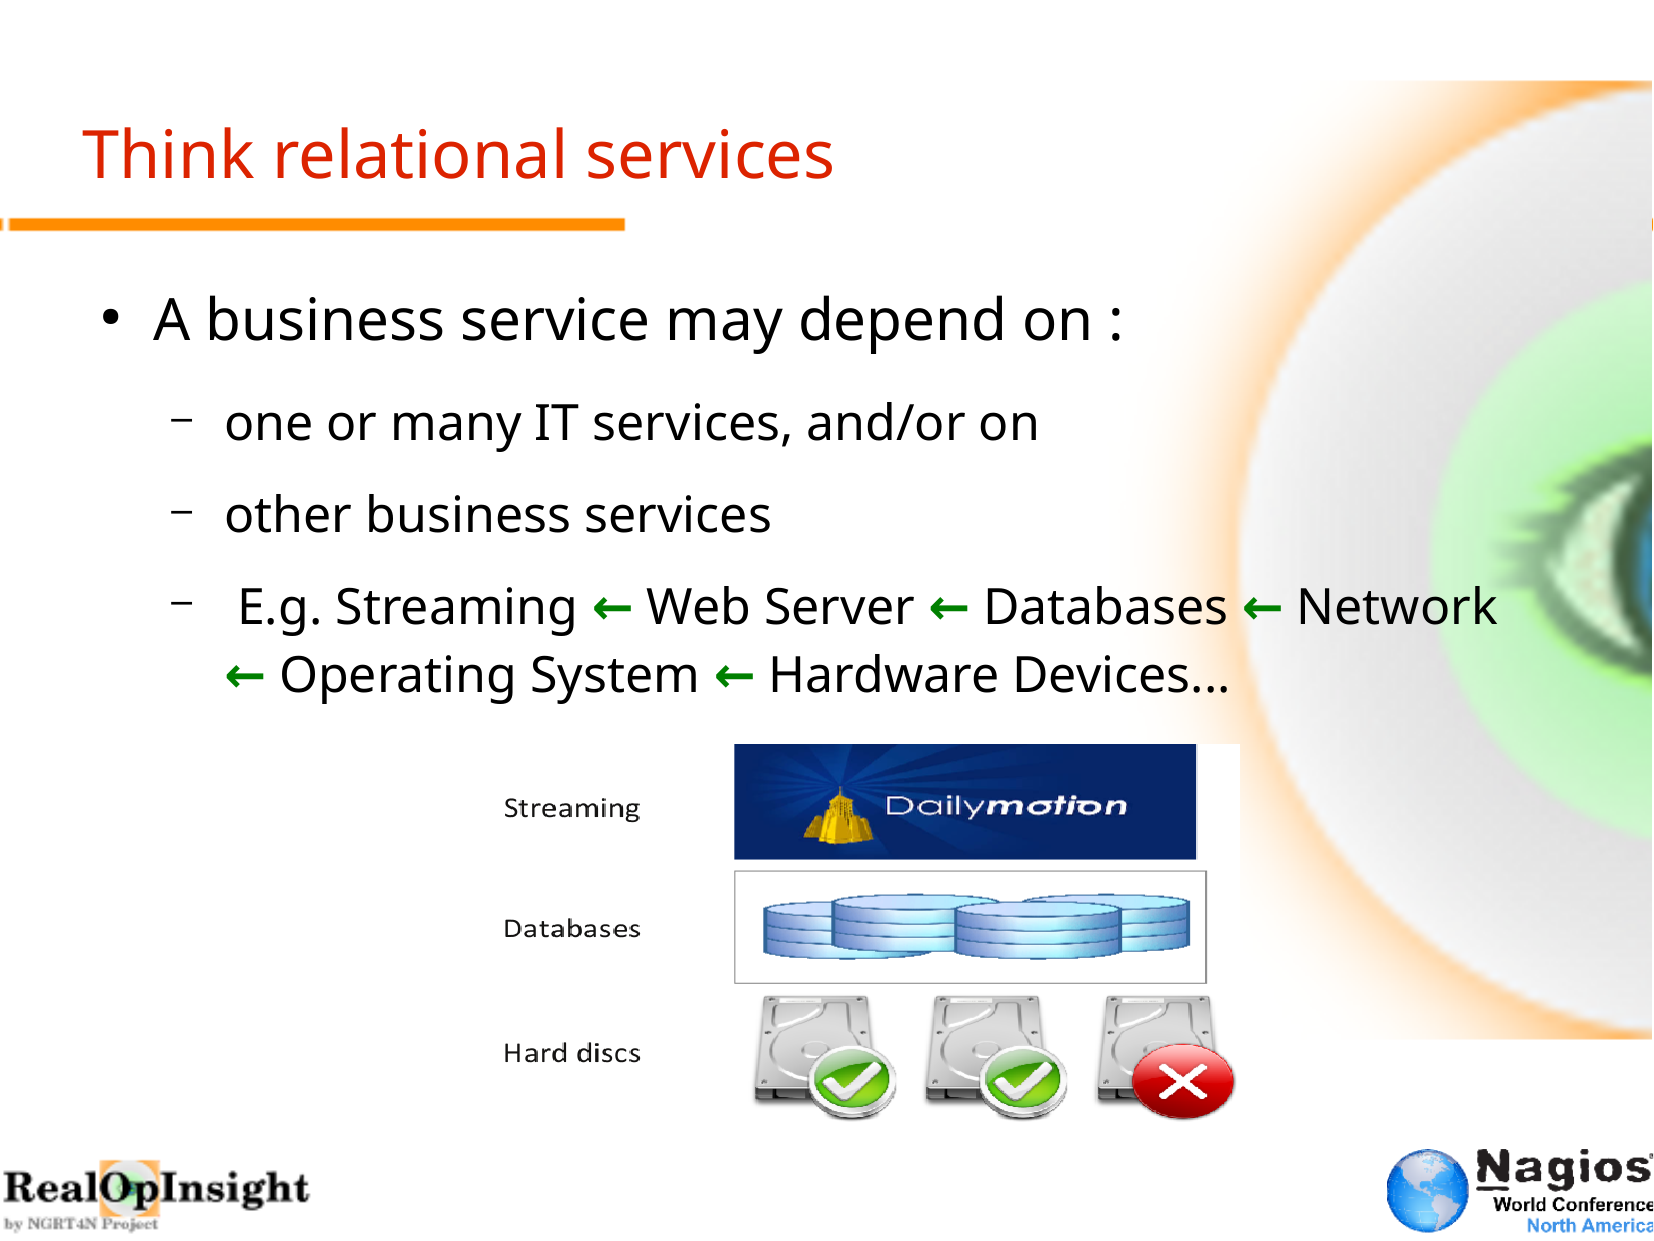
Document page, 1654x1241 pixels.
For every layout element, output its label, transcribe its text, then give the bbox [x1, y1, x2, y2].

title Think relational services [82, 49, 1547, 257]
picture [0, 0, 1654, 1241]
list A business service may depend on : one or many IT services, and/or on other business services E.g. Streaming ← Web Server ← Databases ← Network ← Operating System ← Hardware Devices... [82, 278, 1538, 998]
